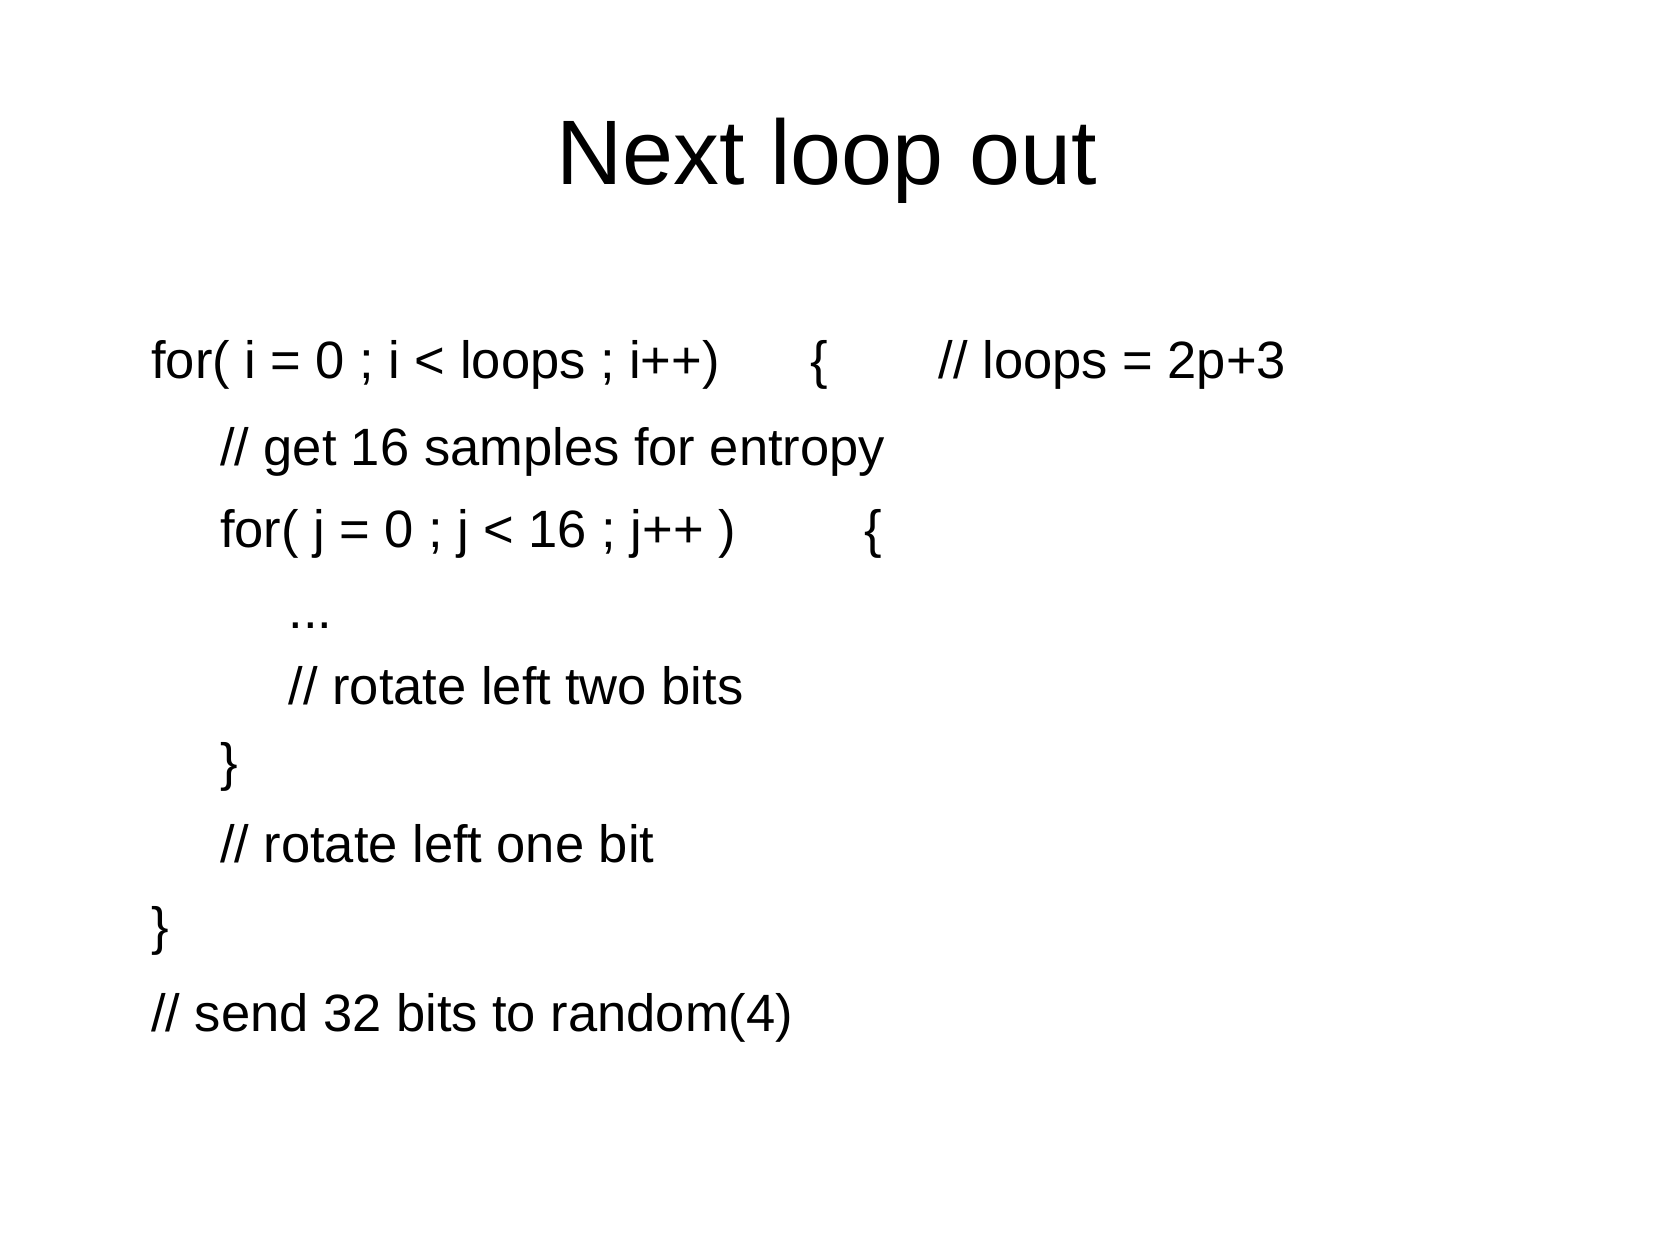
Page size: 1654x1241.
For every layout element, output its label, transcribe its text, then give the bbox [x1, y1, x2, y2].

list for( i = 0 ; i < loops ; i++) { // loops = 2p+3 // get 16 samples for entropy for( j = 0 ; j < 16 ; j++ ) { ... // rotate left two bits } // rotate left one bit } // send 32 bits to random(4) [82, 330, 1571, 1050]
title Next loop out [82, 49, 1571, 257]
